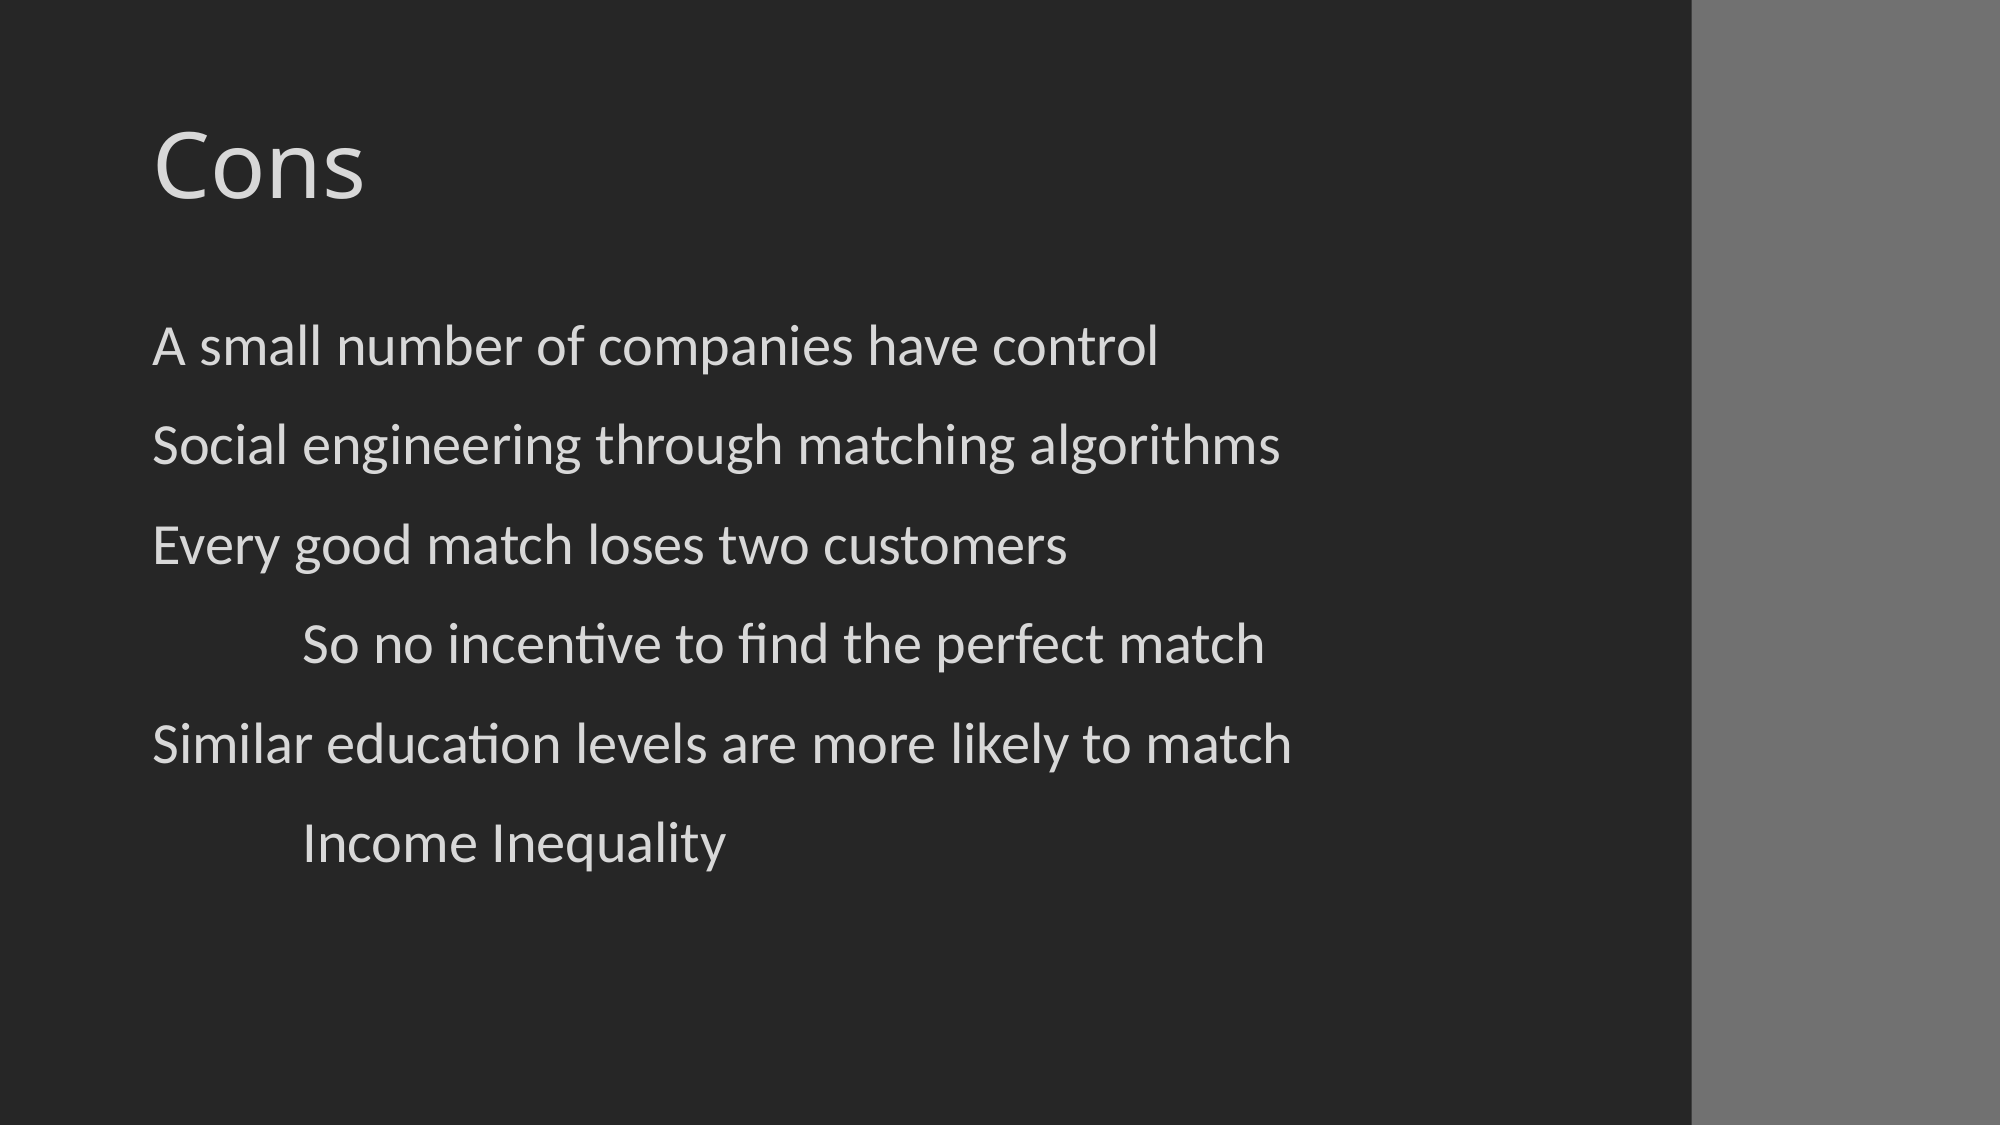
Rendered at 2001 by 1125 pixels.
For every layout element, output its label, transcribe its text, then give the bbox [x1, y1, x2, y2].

title Cons [137, 59, 1691, 278]
text_box [1691, 0, 2000, 1125]
list A small number of companies have control Social engineering through matching algorithms Every good match loses two customers So no incentive to find the perfect match Similar education levels are more likely to match Income Inequality [137, 299, 1691, 1014]
